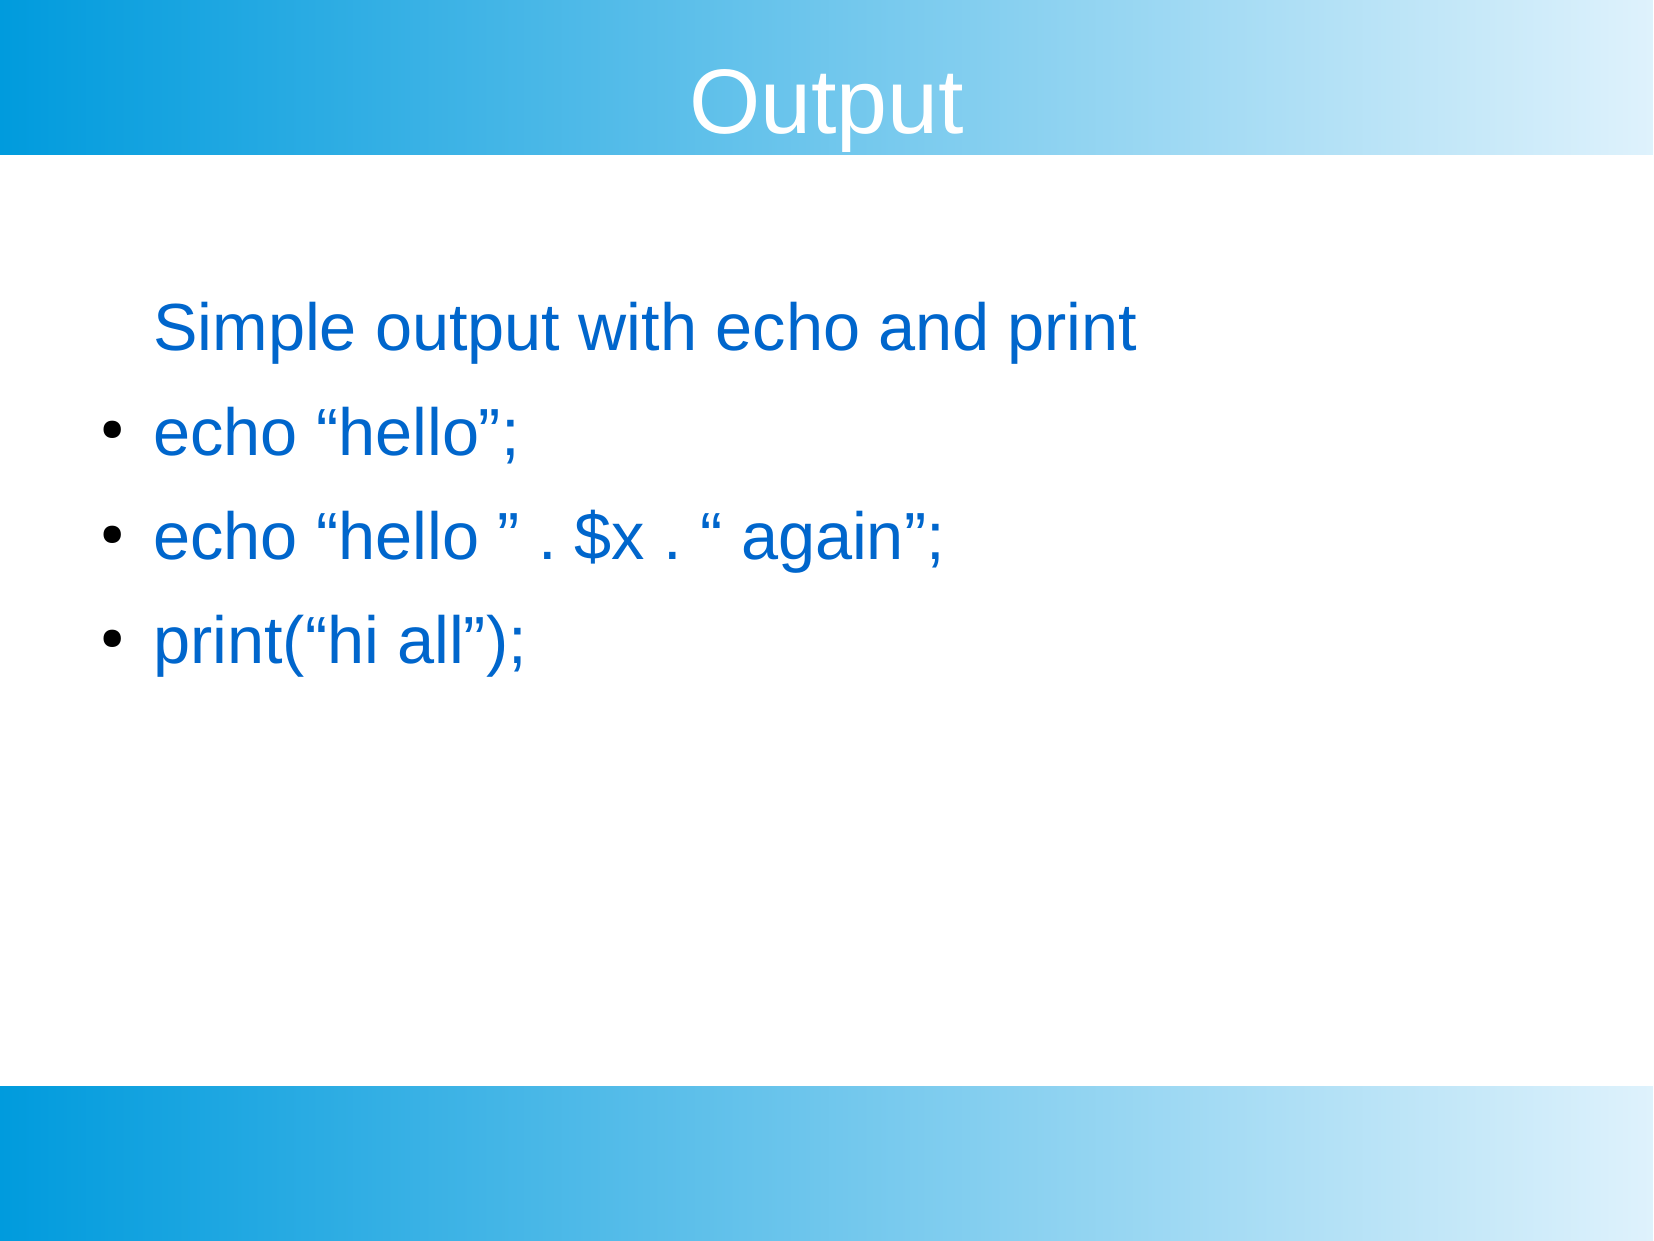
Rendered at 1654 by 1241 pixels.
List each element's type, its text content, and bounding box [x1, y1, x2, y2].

title Output [82, 49, 1571, 155]
list Simple output with echo and print echo “hello”; echo “hello ” . $x . “ again”; print(“hi all”); [82, 290, 1571, 1010]
